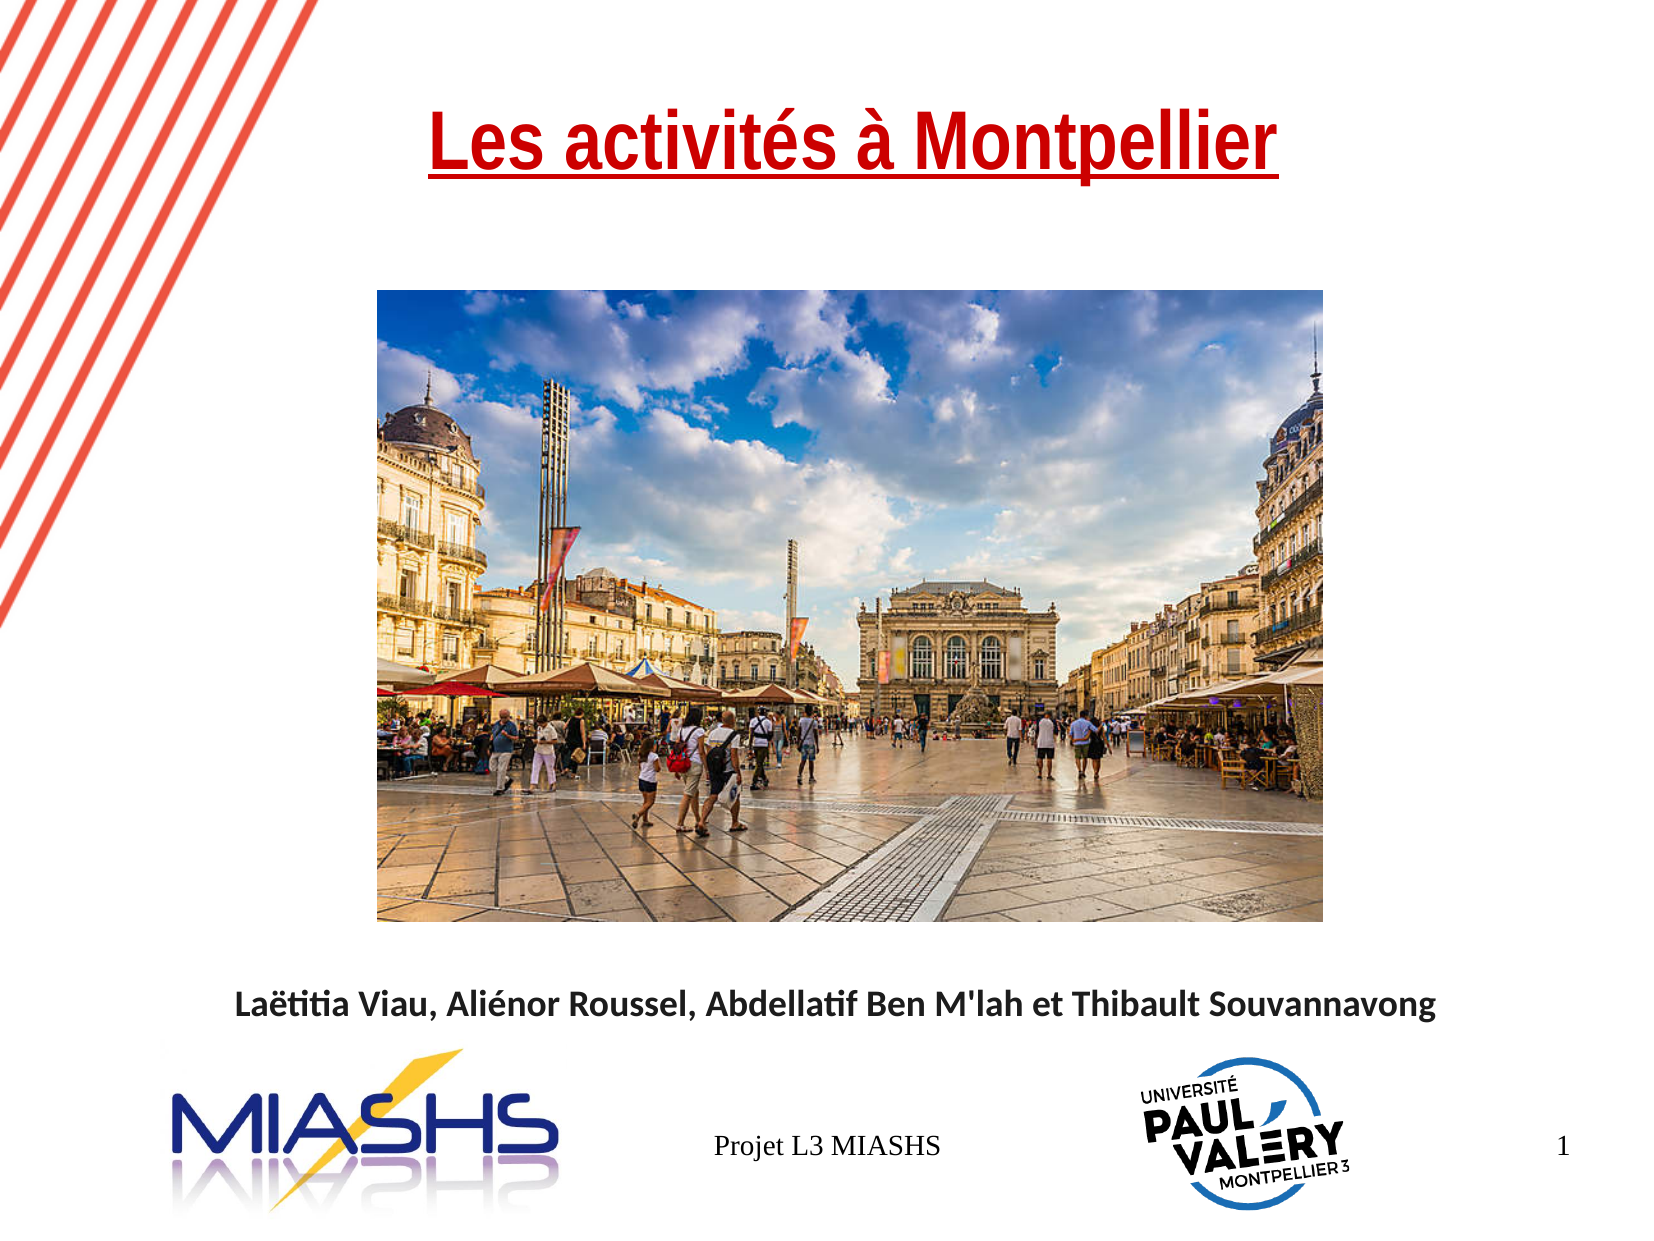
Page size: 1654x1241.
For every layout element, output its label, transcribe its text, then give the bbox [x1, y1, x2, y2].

text_box Laëtitia Viau, Aliénor Roussel, Abdellatif Ben M'lah et Thibault Souvannavong [21, 980, 1652, 1064]
picture [0, 0, 1654, 1241]
text_box Les activités à Montpellier [413, 84, 1430, 291]
